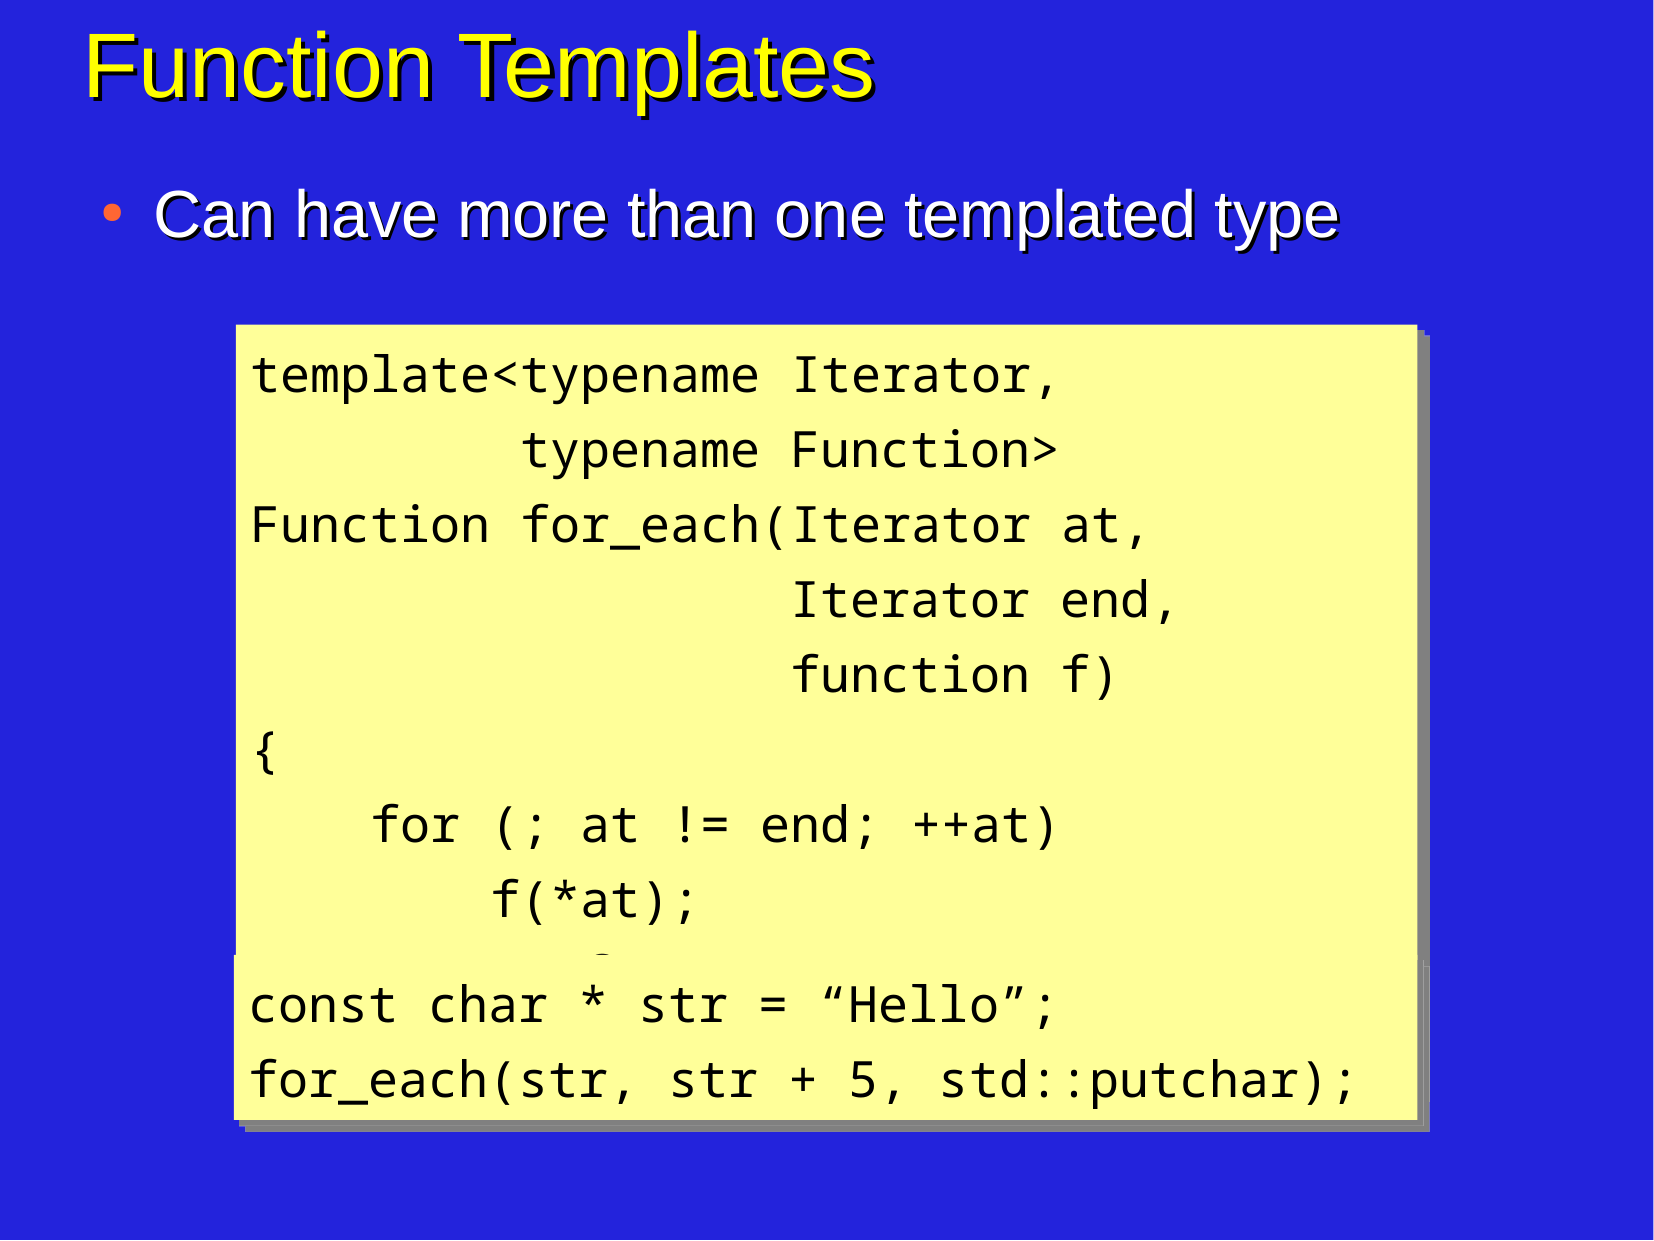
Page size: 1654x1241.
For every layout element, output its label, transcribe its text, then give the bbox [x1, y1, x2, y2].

text_box template<typename Iterator, typename Function> Function for_each(Iterator at, Iterator end, function f) { for (; at != end; ++at) f(*at); return f; } [235, 324, 1418, 954]
title Function Templates [82, 2, 1571, 130]
list Can have more than one templated type [82, 177, 1571, 1182]
text_box const char * str = “Hello”; for_each(str, str + 5, std::putchar); [233, 954, 1418, 1120]
